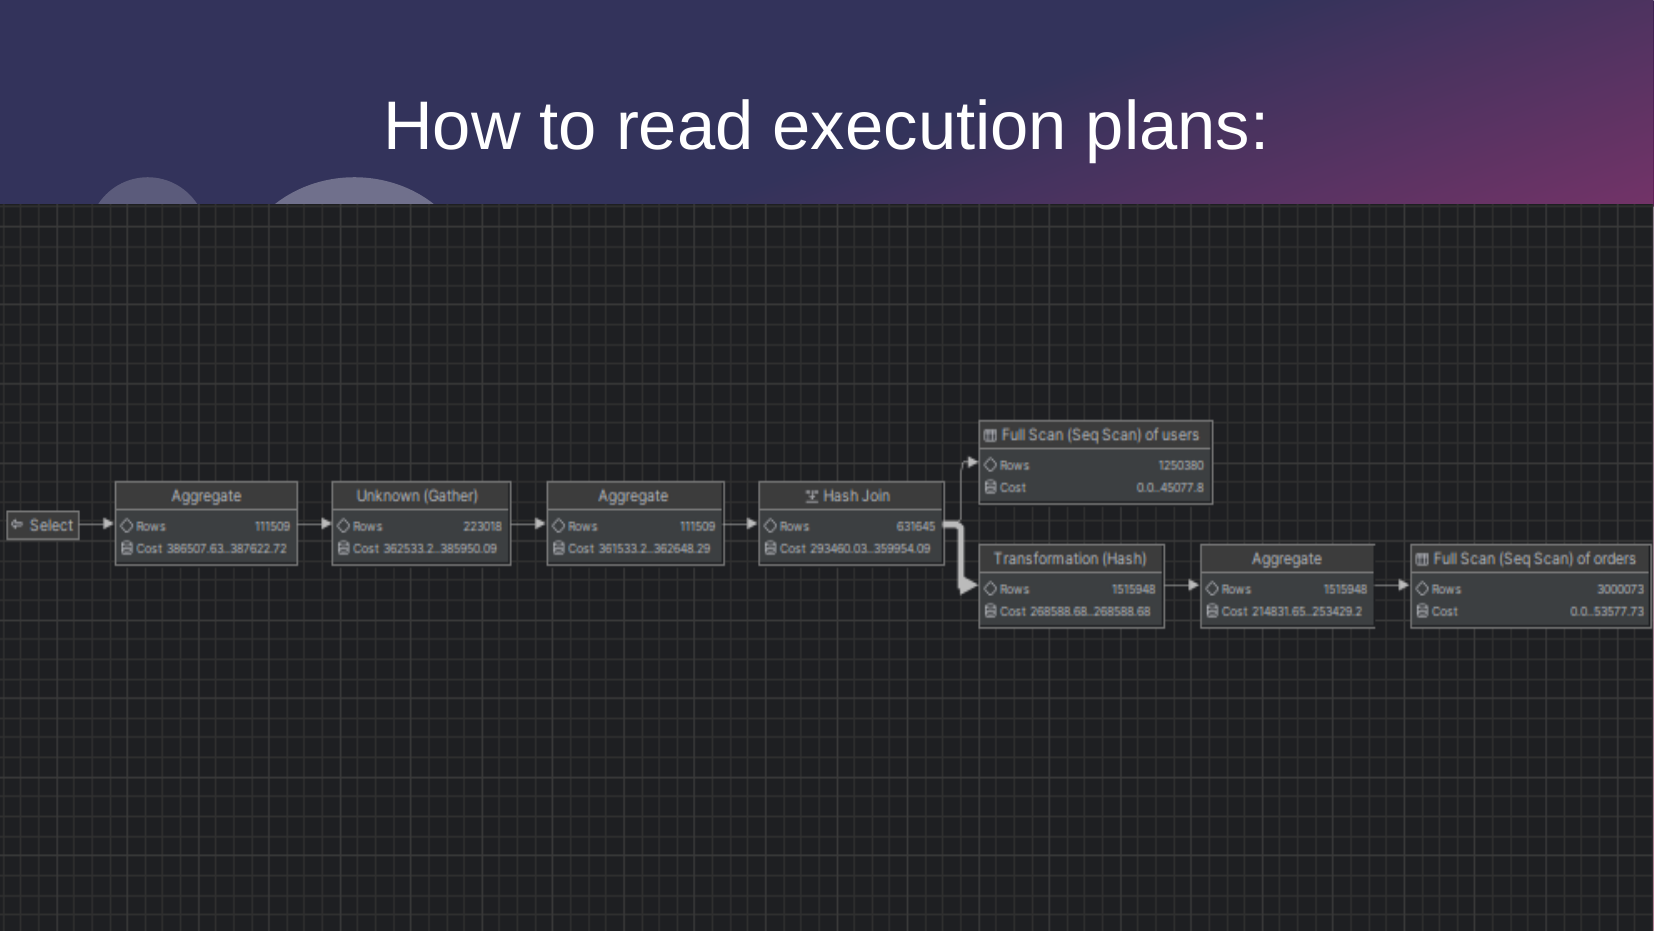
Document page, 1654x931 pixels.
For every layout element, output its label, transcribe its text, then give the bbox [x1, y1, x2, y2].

picture [0, 204, 1654, 931]
title How to read execution plans: [88, 44, 1565, 204]
